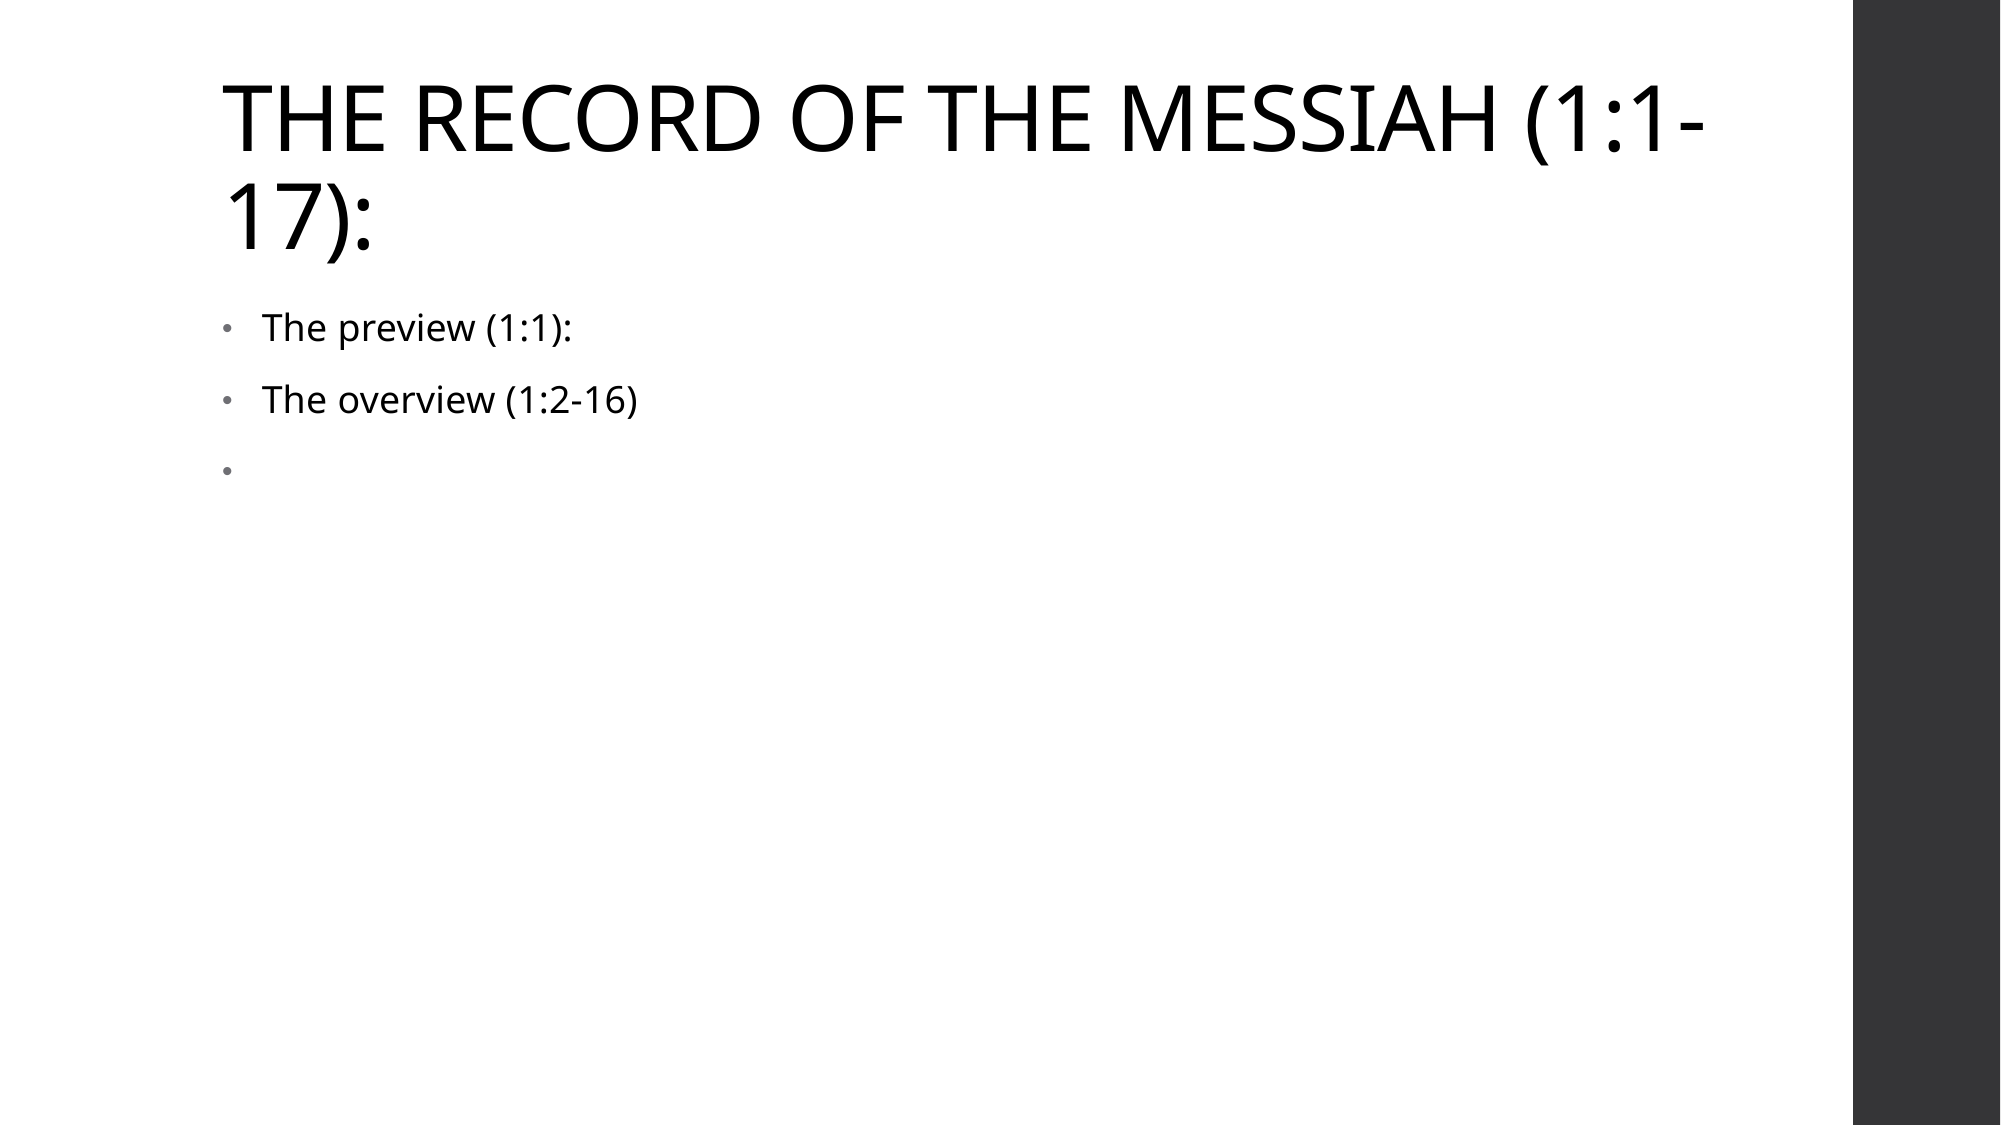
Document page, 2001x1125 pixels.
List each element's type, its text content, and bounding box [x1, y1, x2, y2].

title THE RECORD OF THE MESSIAH (1:1-17): [206, 60, 1797, 278]
list The preview (1:1): The overview (1:2-16) [206, 299, 1617, 1014]
